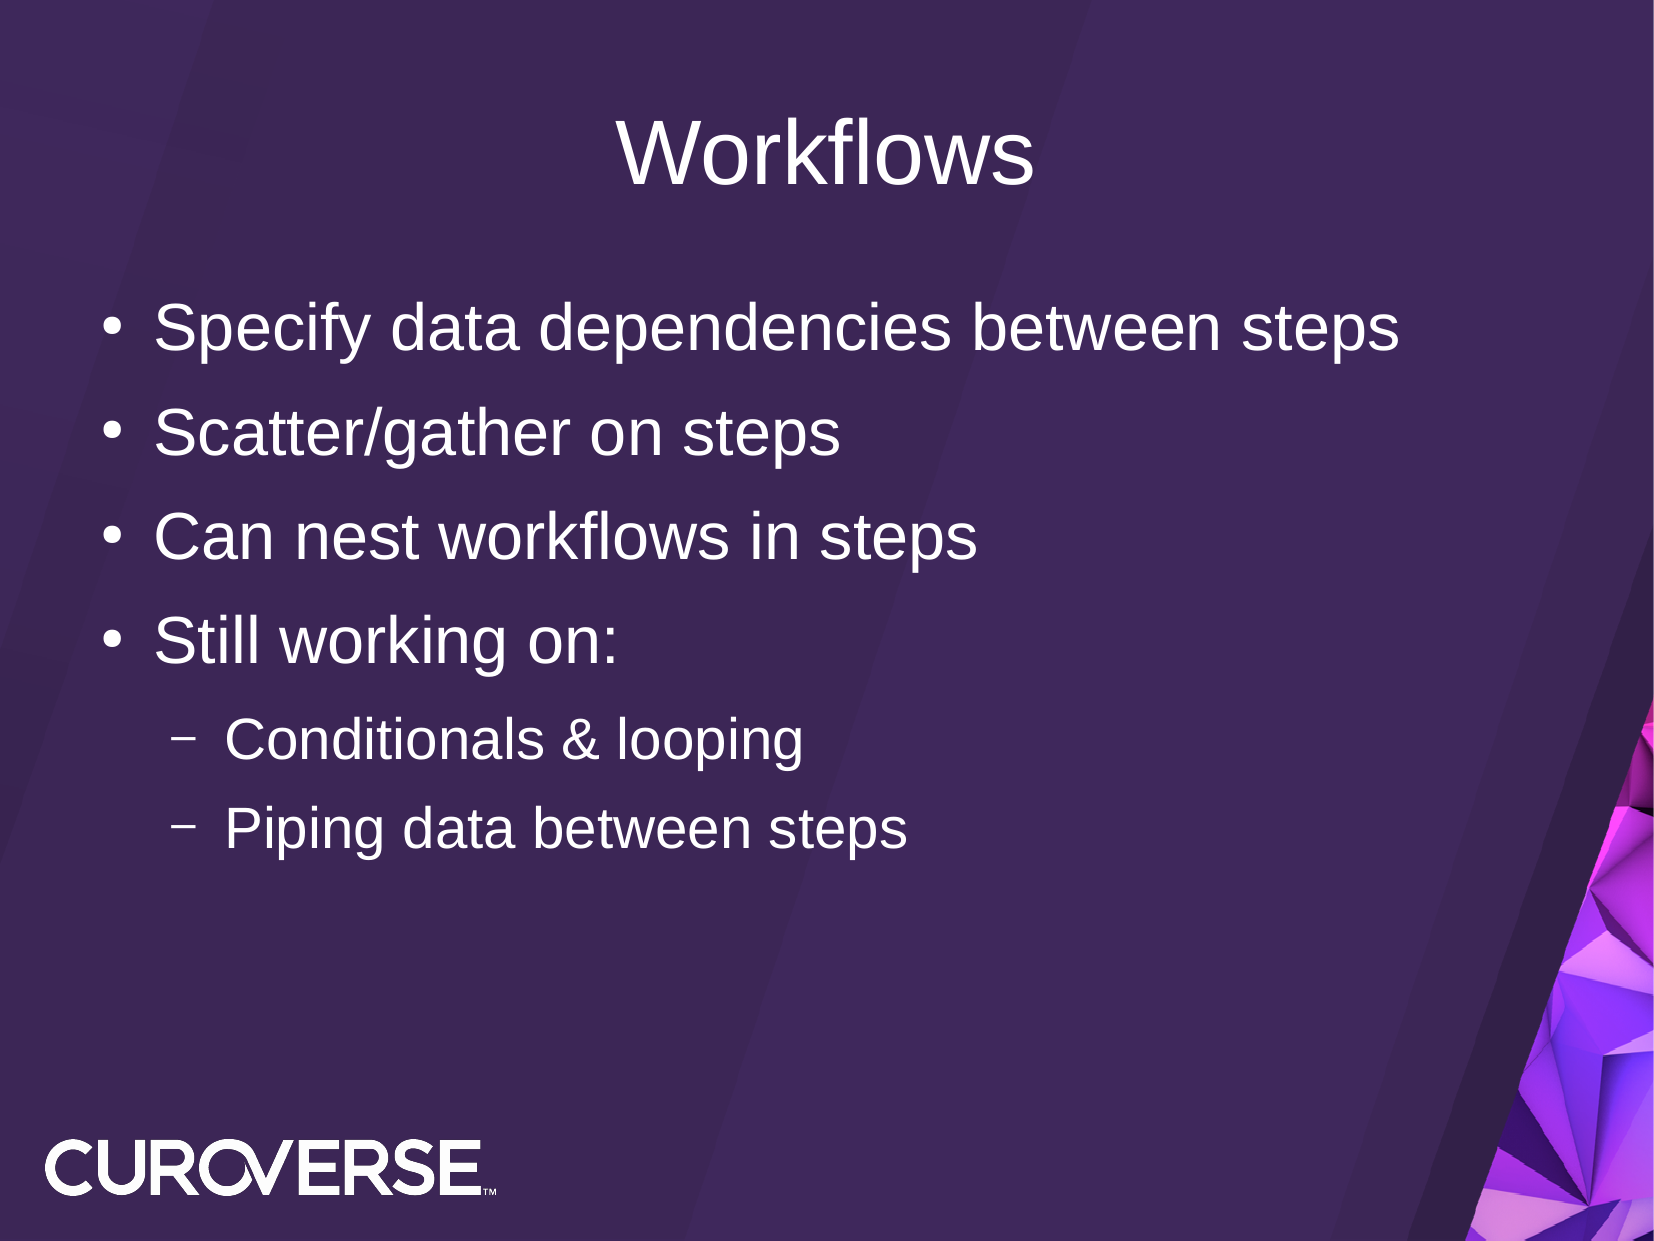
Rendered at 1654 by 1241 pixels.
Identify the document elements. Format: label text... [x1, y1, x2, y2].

title Workflows [82, 49, 1571, 257]
list Specify data dependencies between steps Scatter/gather on steps Can nest workflows in steps Still working on: Conditionals & looping Piping data between steps [82, 290, 1571, 1010]
picture [0, 0, 1654, 1241]
